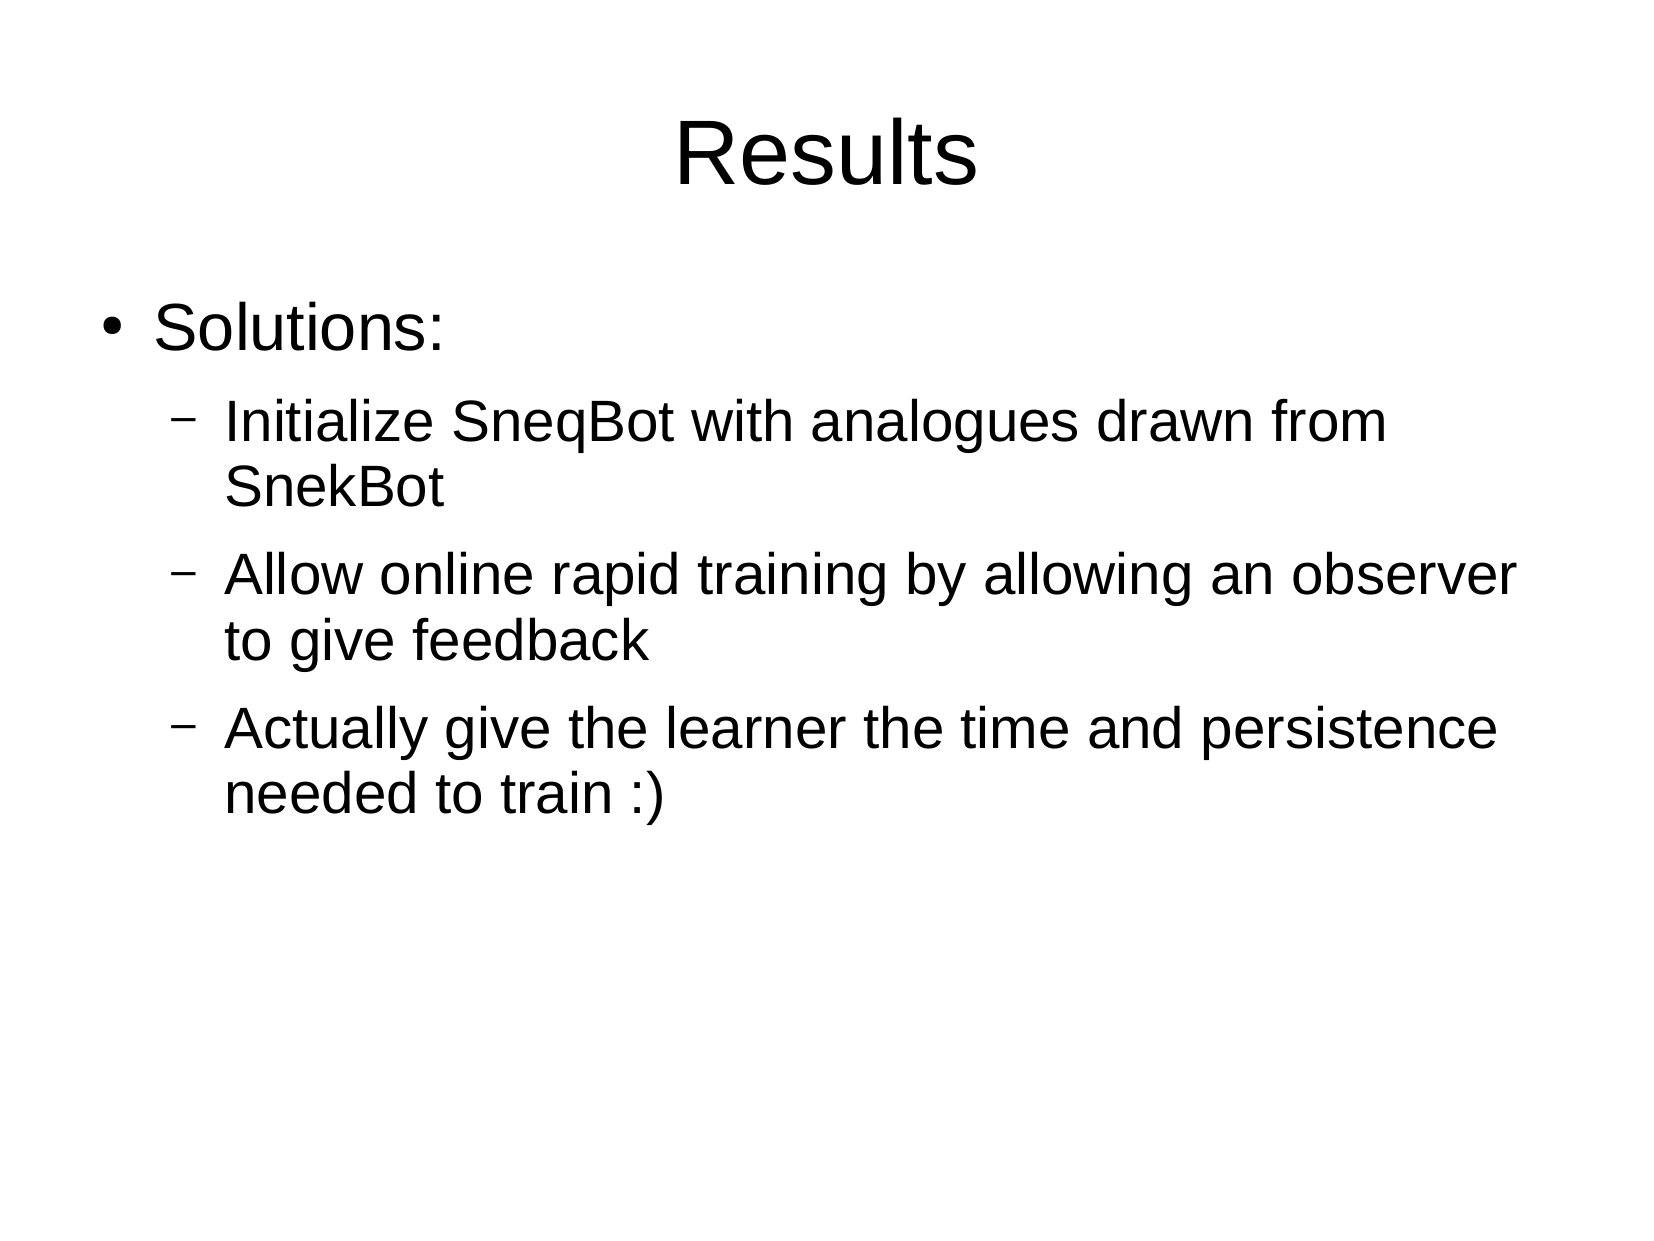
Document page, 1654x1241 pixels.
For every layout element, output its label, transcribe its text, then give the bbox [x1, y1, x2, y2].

title Results [82, 49, 1571, 257]
list Solutions: Initialize SneqBot with analogues drawn from SnekBot Allow online rapid training by allowing an observer to give feedback Actually give the learner the time and persistence needed to train :) [82, 290, 1571, 1201]
